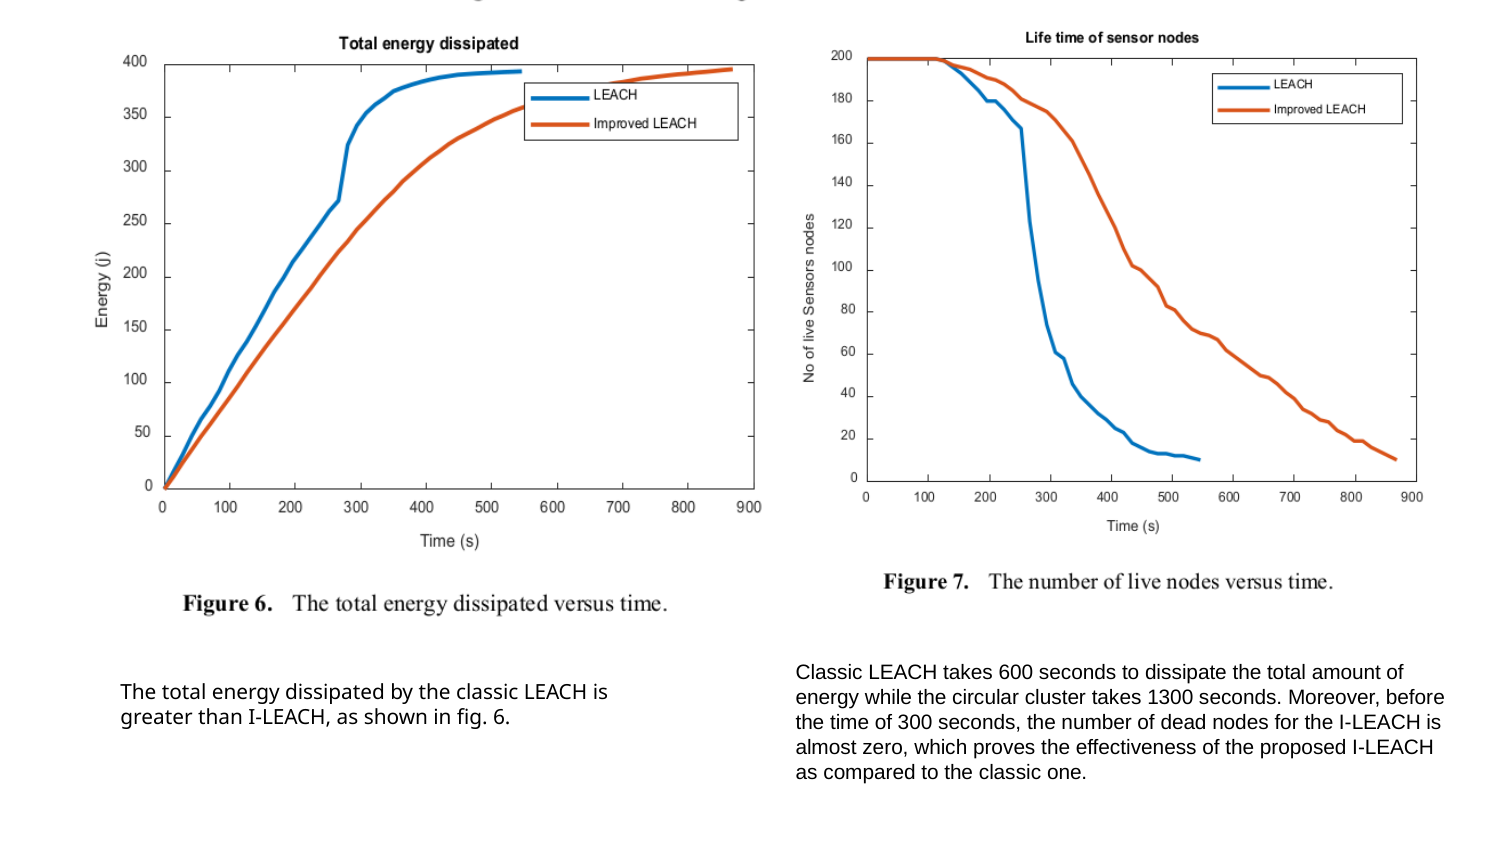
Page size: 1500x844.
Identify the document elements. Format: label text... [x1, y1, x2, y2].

text_box Classic LEACH takes 600 seconds to dissipate the total amount of energy while the circular cluster takes 1300 seconds. Moreover, before the time of 300 seconds, the number of dead nodes for the I-LEACH is almost zero, which proves the effectiveness of the proposed I-LEACH as compared to the classic one. [780, 643, 1471, 844]
picture [18, 0, 1479, 644]
text_box The total energy dissipated by the classic LEACH is greater than I-LEACH, as shown in fig. 6. [105, 663, 780, 745]
